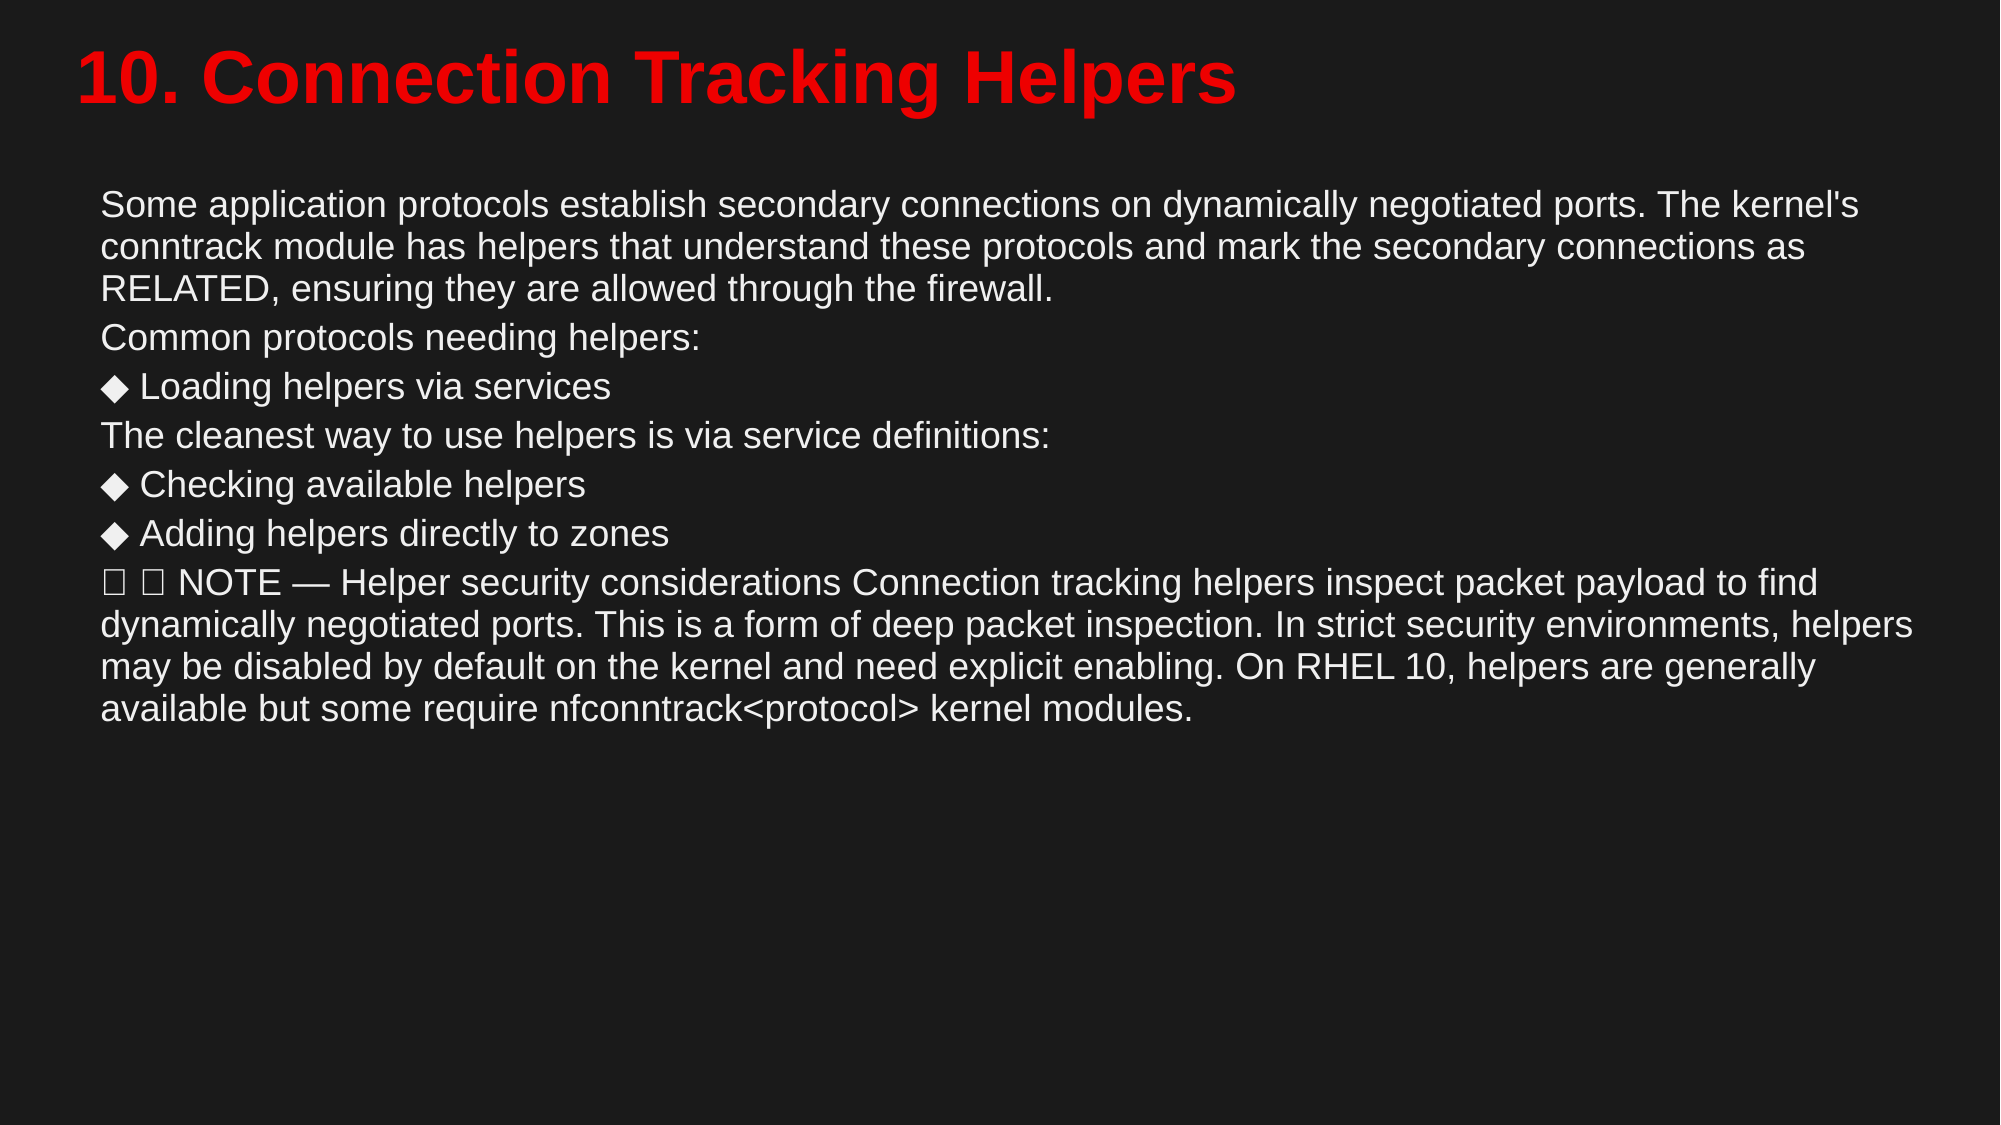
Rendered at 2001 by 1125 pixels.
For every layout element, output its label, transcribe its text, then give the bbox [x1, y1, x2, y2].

text_box Some application protocols establish secondary connections on dynamically negotiated ports. The kernel's conntrack module has helpers that understand these protocols and mark the secondary connections as RELATED, ensuring they are allowed through the firewall. Common protocols needing helpers: ◆ Loading helpers via services The cleanest way to use helpers is via service definitions: ◆ Checking available helpers ◆ Adding helpers directly to zones 💡 📝 NOTE — Helper security considerations Connection tracking helpers inspect packet payload to find dynamically negotiated ports. This is a form of deep packet inspection. In strict security environments, helpers may be disabled by default on the kernel and need explicit enabling. On RHEL 10, helpers are generally available but some require nfconntrack<protocol> kernel modules. [59, 171, 1942, 1087]
text_box 10. Connection Tracking Helpers [59, 23, 1942, 154]
